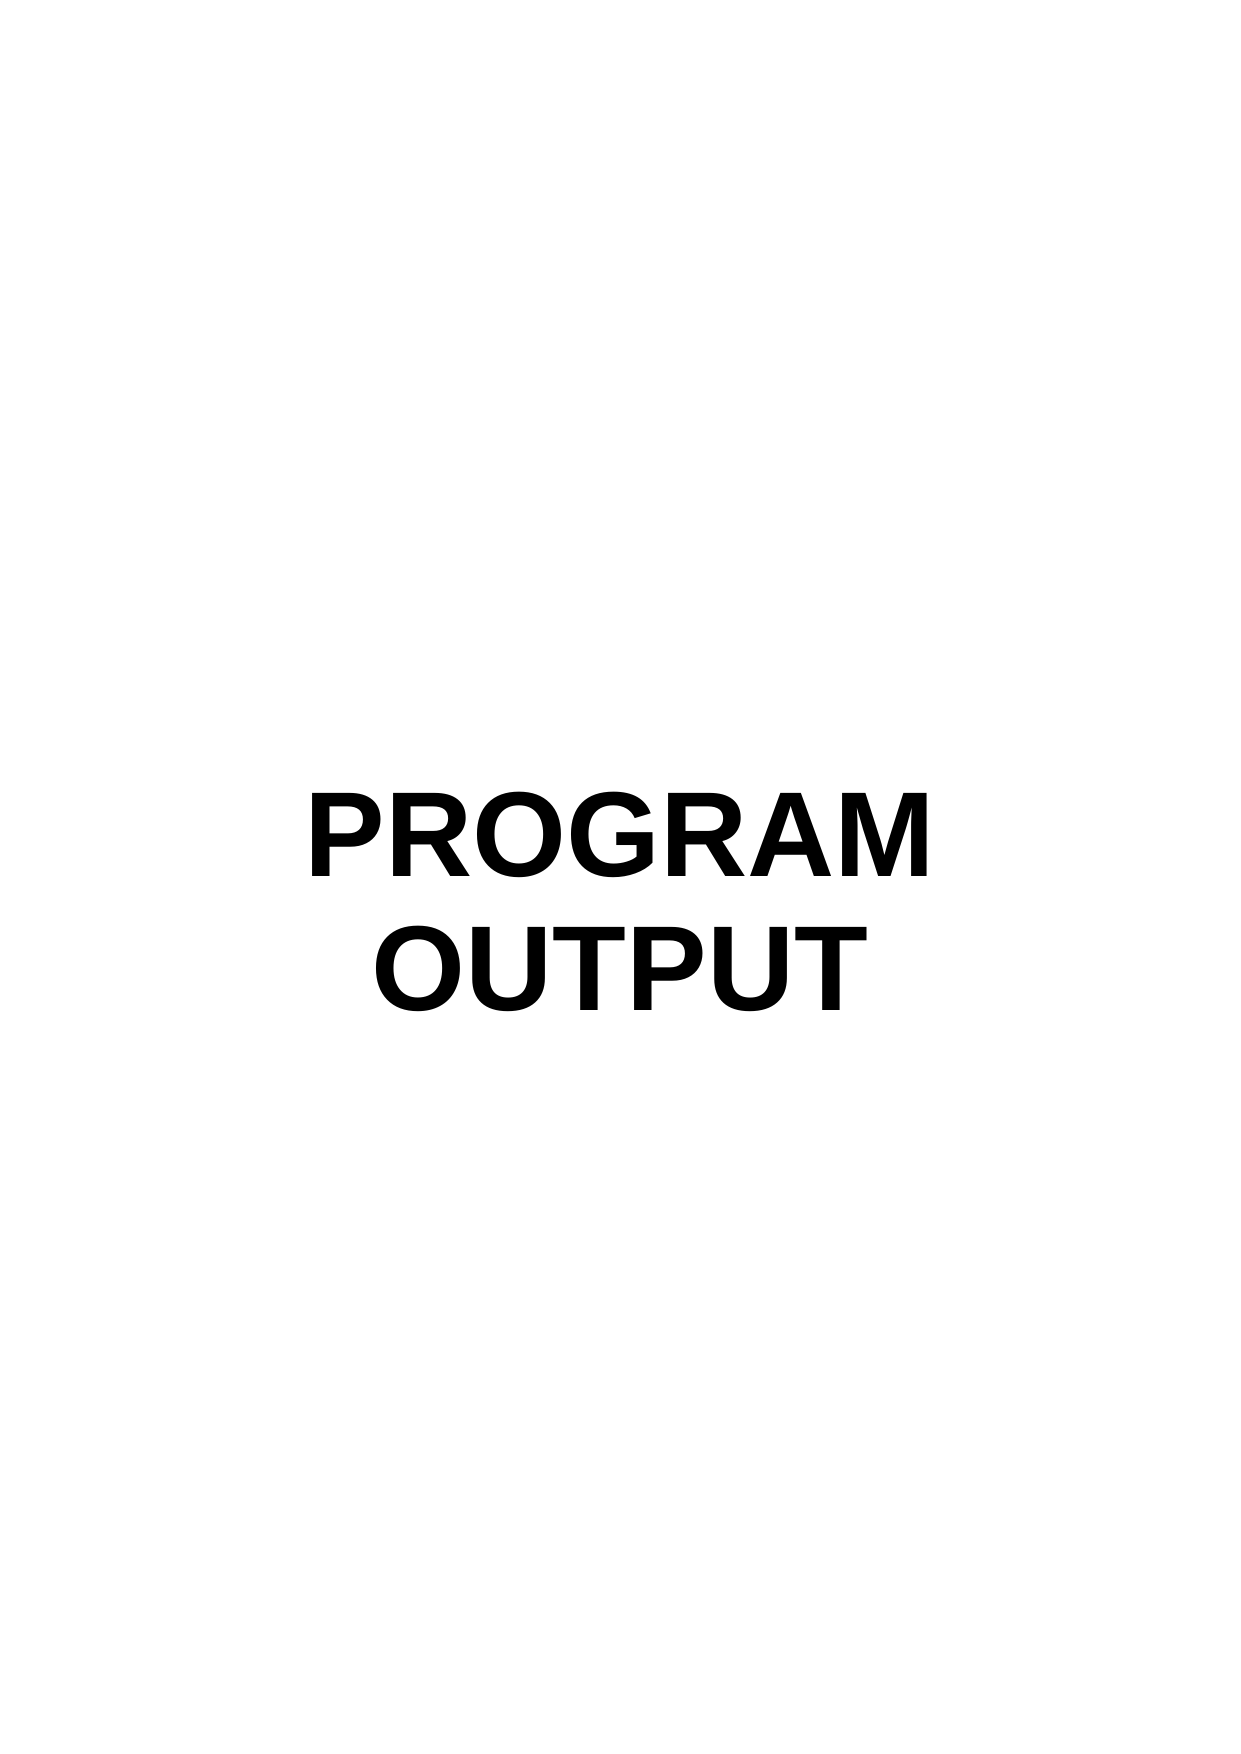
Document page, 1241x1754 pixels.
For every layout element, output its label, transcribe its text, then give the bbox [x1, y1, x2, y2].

title PROGRAM OUTPUT [115, 124, 1125, 1680]
